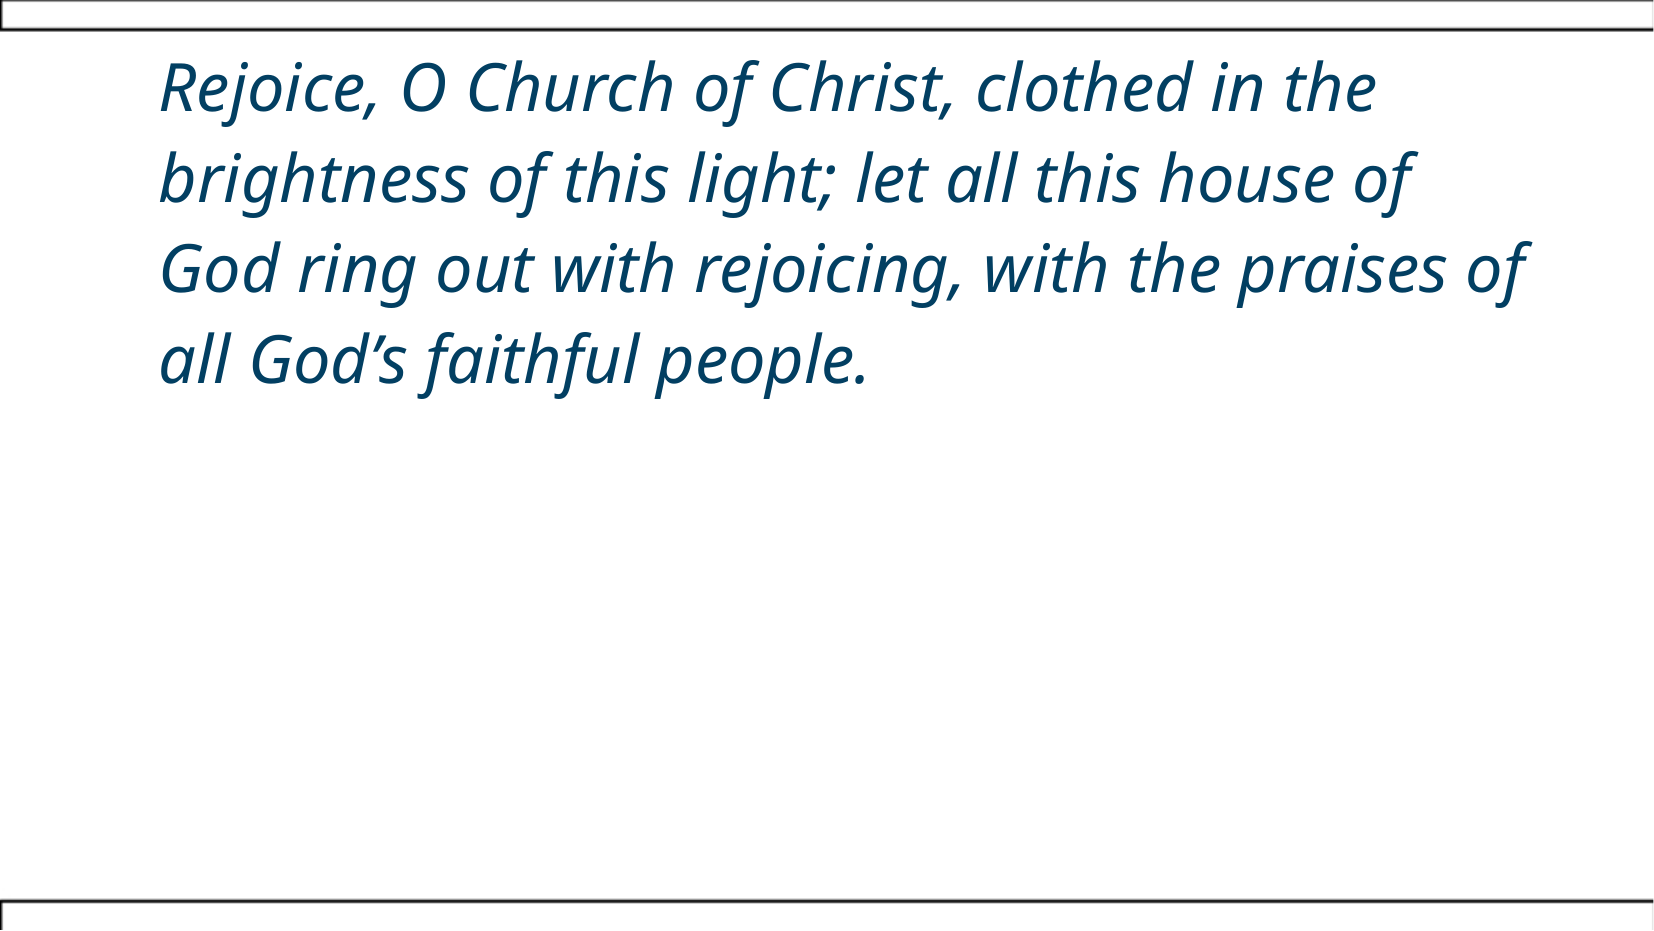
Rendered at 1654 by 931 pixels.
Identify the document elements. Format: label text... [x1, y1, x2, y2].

text_box Rejoice, O Church of Christ, clothed in the brightness of this light; let all this house of God ring out with rejoicing, with the praises of all God’s faithful people. [75, 32, 1591, 403]
picture [0, 0, 1654, 930]
